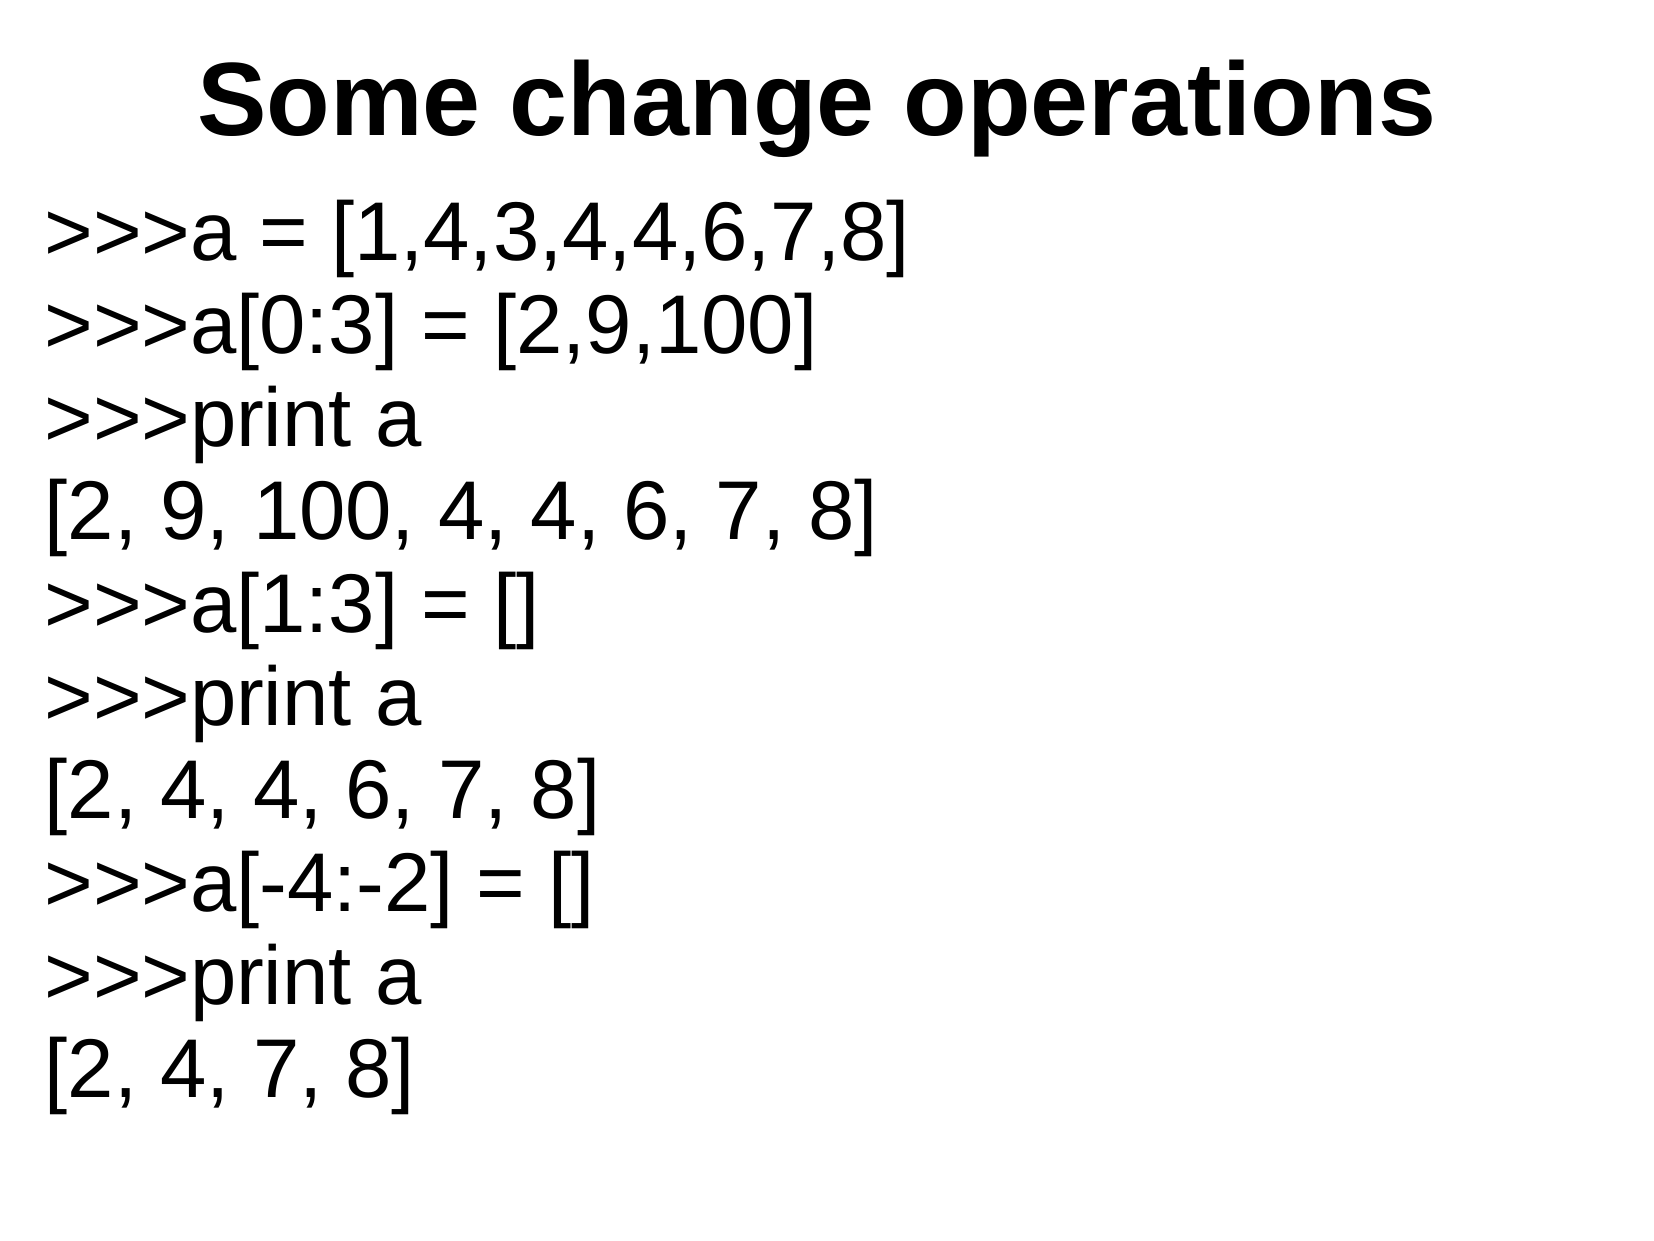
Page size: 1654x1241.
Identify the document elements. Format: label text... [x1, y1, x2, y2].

text_box Some change operations [37, 33, 1598, 177]
text_box >>>a = [1,4,3,4,4,6,7,8] >>>a[0:3] = [2,9,100] >>>print a [2, 9, 100, 4, 4, 6, 7, 8] >>>a[1:3] = [] >>>print a [2, 4, 4, 6, 7, 8] >>>a[-4:-2] = [] >>>print a [2, 4, 7, 8] [30, 177, 1621, 1126]
